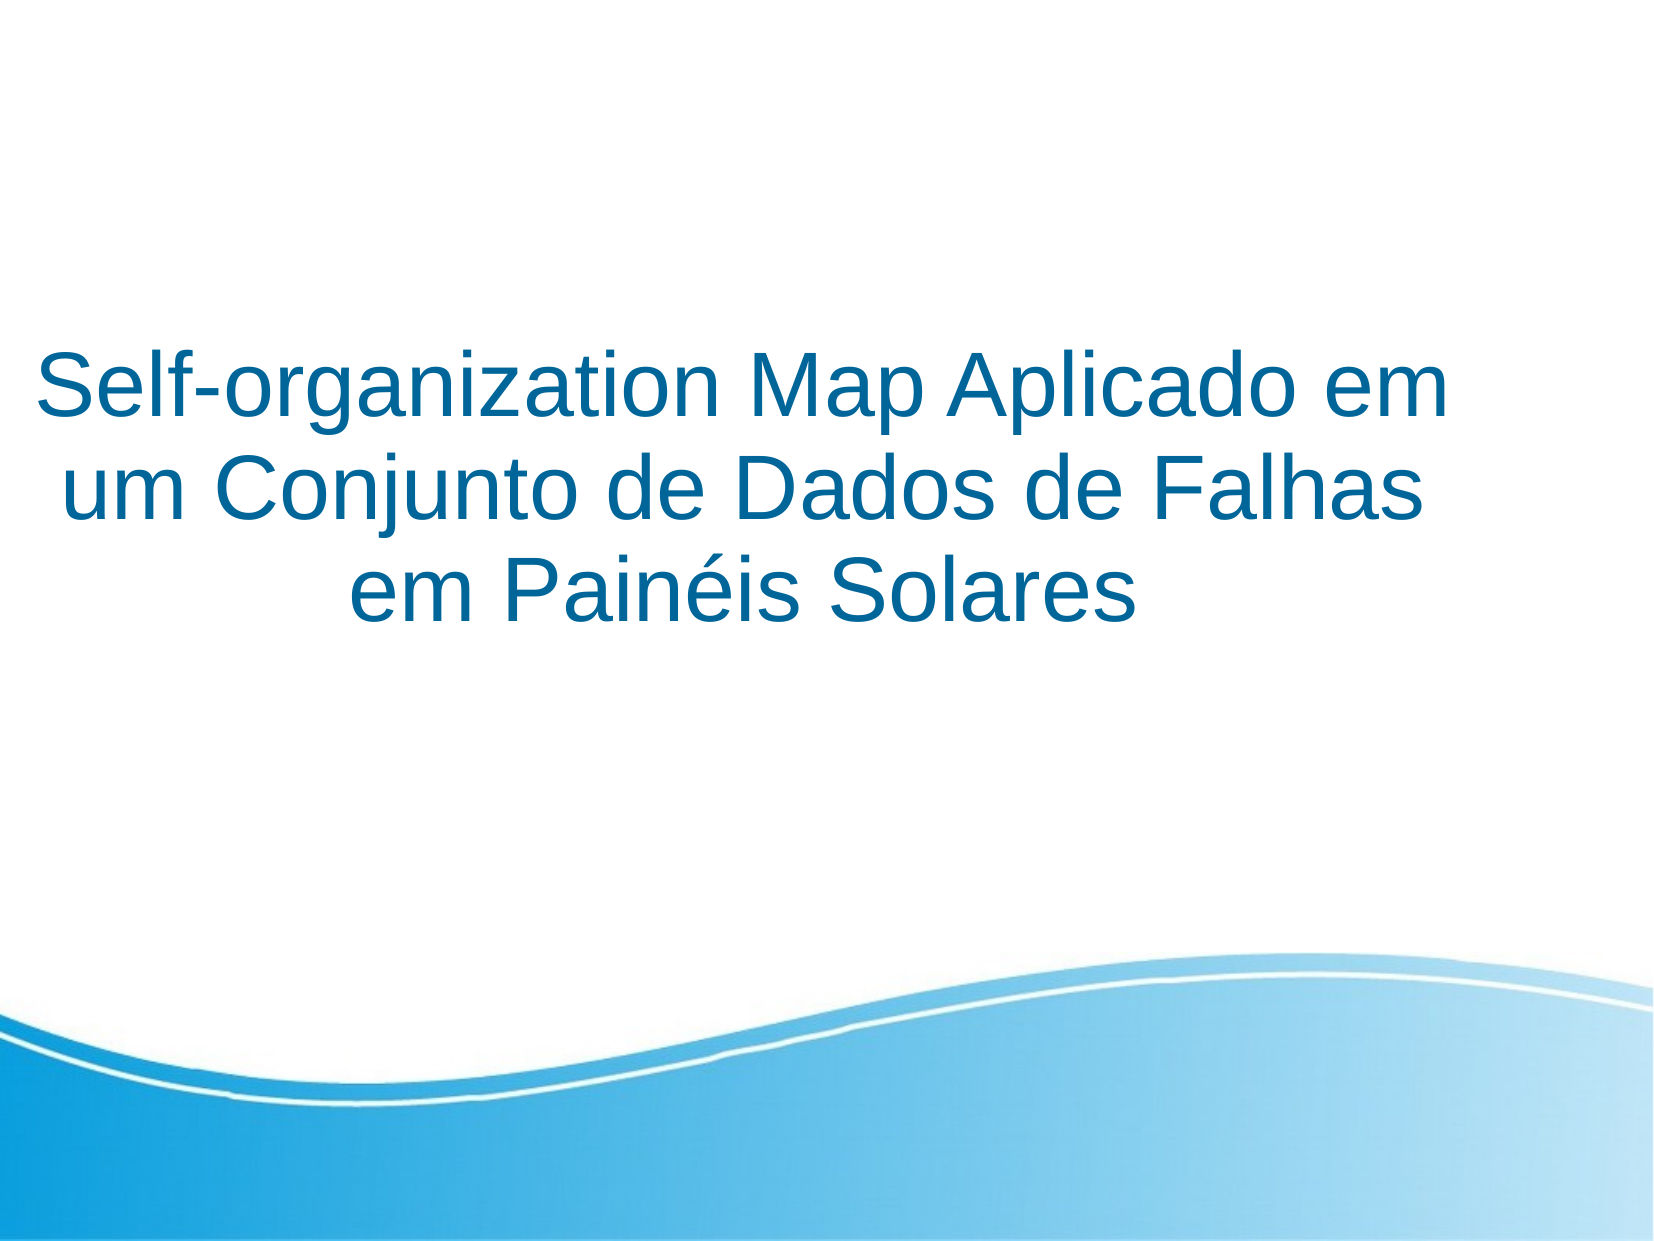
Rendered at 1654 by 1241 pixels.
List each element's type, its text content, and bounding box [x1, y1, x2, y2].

picture [0, 952, 1654, 1241]
title Self-organization Map Aplicado em um Conjunto de Dados de Falhas em Painéis Solares [0, 333, 1489, 642]
